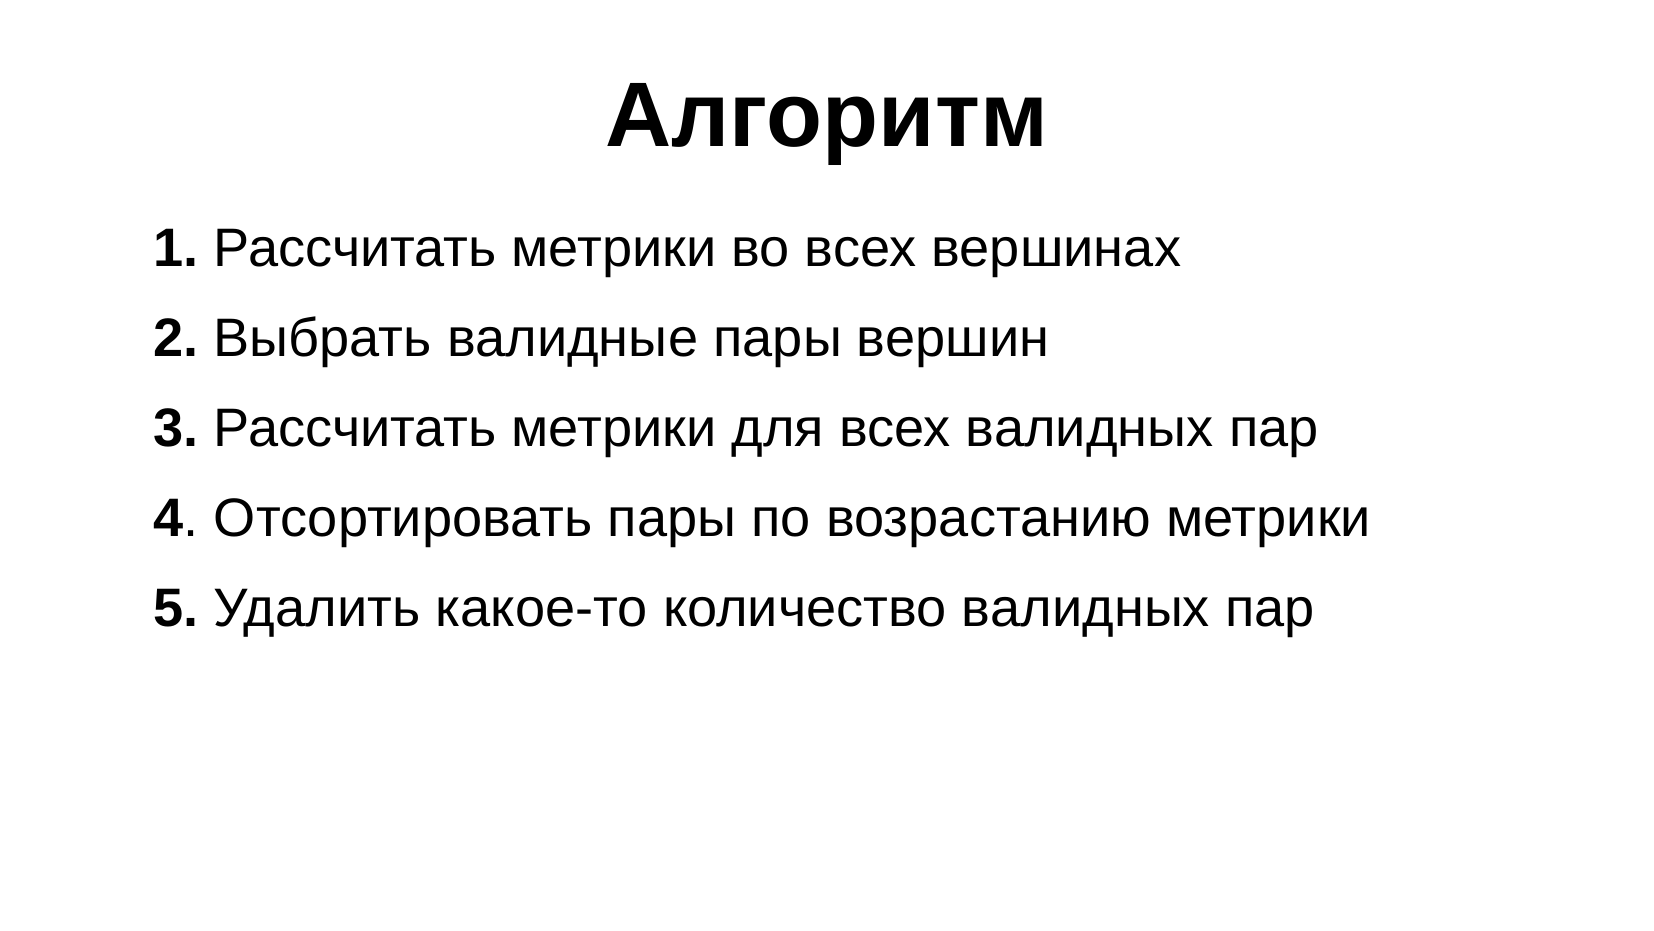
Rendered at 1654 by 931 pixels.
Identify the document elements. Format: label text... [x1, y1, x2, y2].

title Алгоритм [82, 37, 1571, 193]
list 1. Рассчитать метрики во всех вершинах 2. Выбрать валидные пары вершин 3. Рассчитать метрики для всех валидных пар 4. Отсортировать пары по возрастанию метрики 5. Удалить какое-то количество валидных пар [82, 217, 1571, 758]
